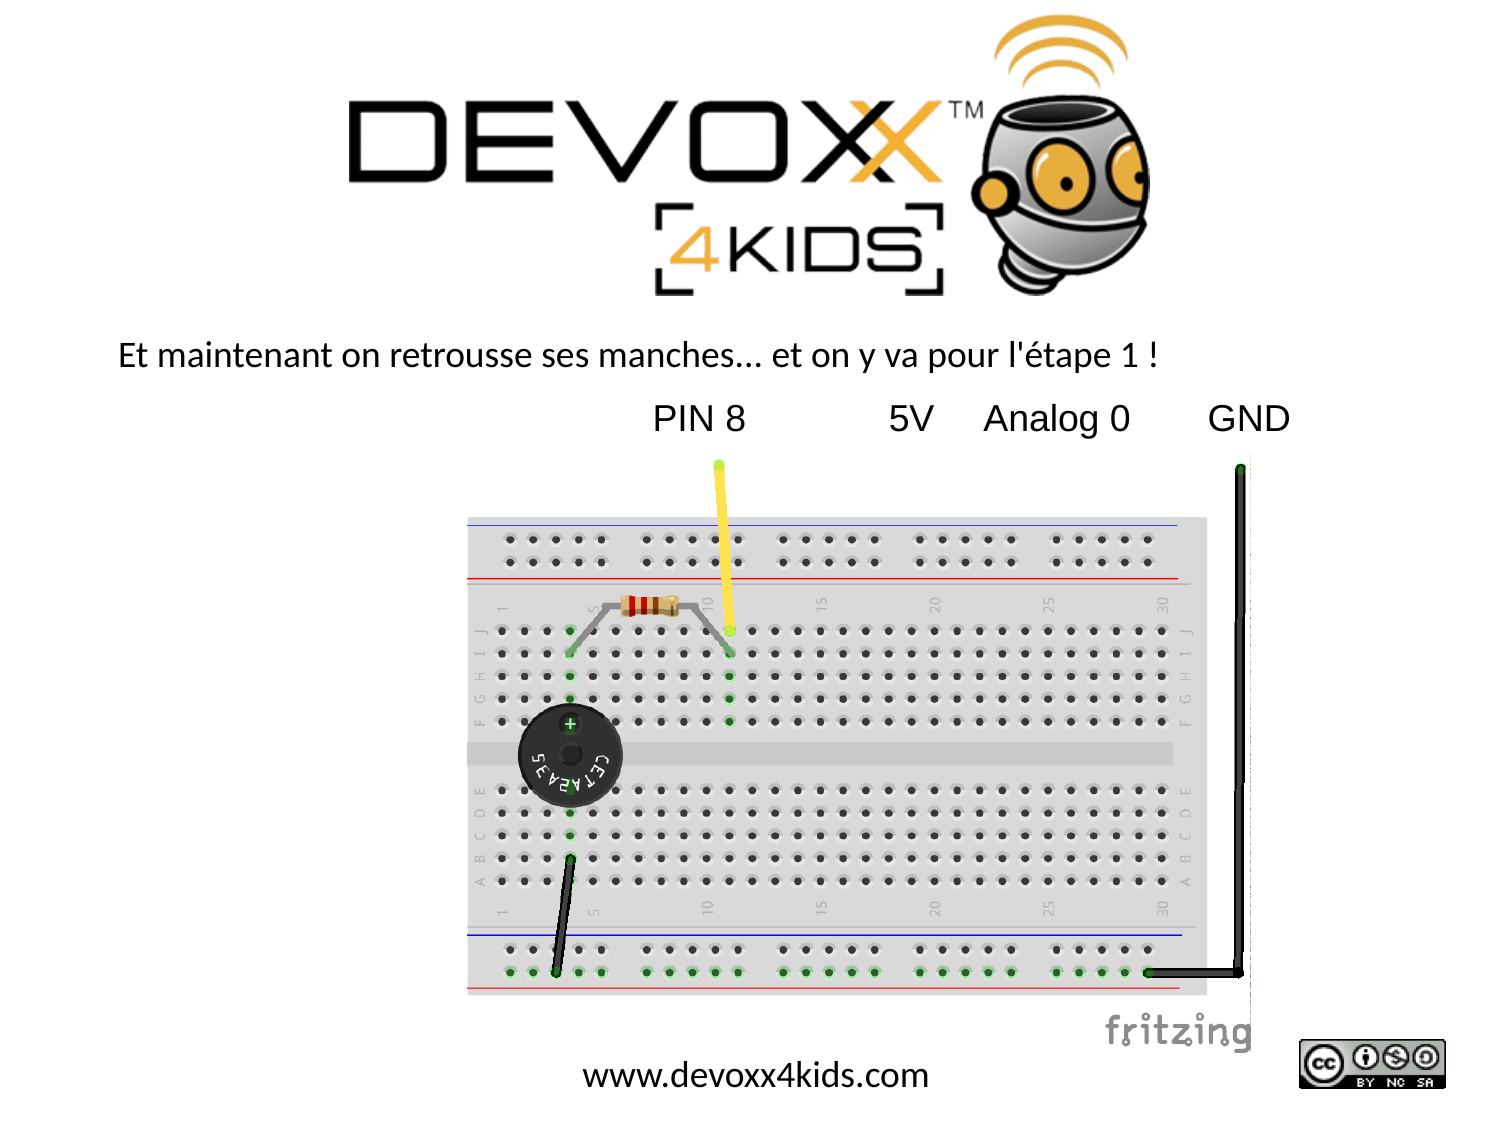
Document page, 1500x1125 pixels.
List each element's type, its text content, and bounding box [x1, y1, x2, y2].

title Et maintenant on retrousse ses manches... et on y va pour l'étape 1 ! [118, 302, 1441, 414]
picture [467, 454, 1251, 1053]
picture [349, 14, 1150, 296]
text_box GND [1192, 389, 1306, 452]
text_box 5V [874, 389, 950, 452]
picture [1299, 1039, 1446, 1089]
text_box PIN 8 [637, 389, 780, 452]
text_box Analog 0 [968, 389, 1146, 452]
